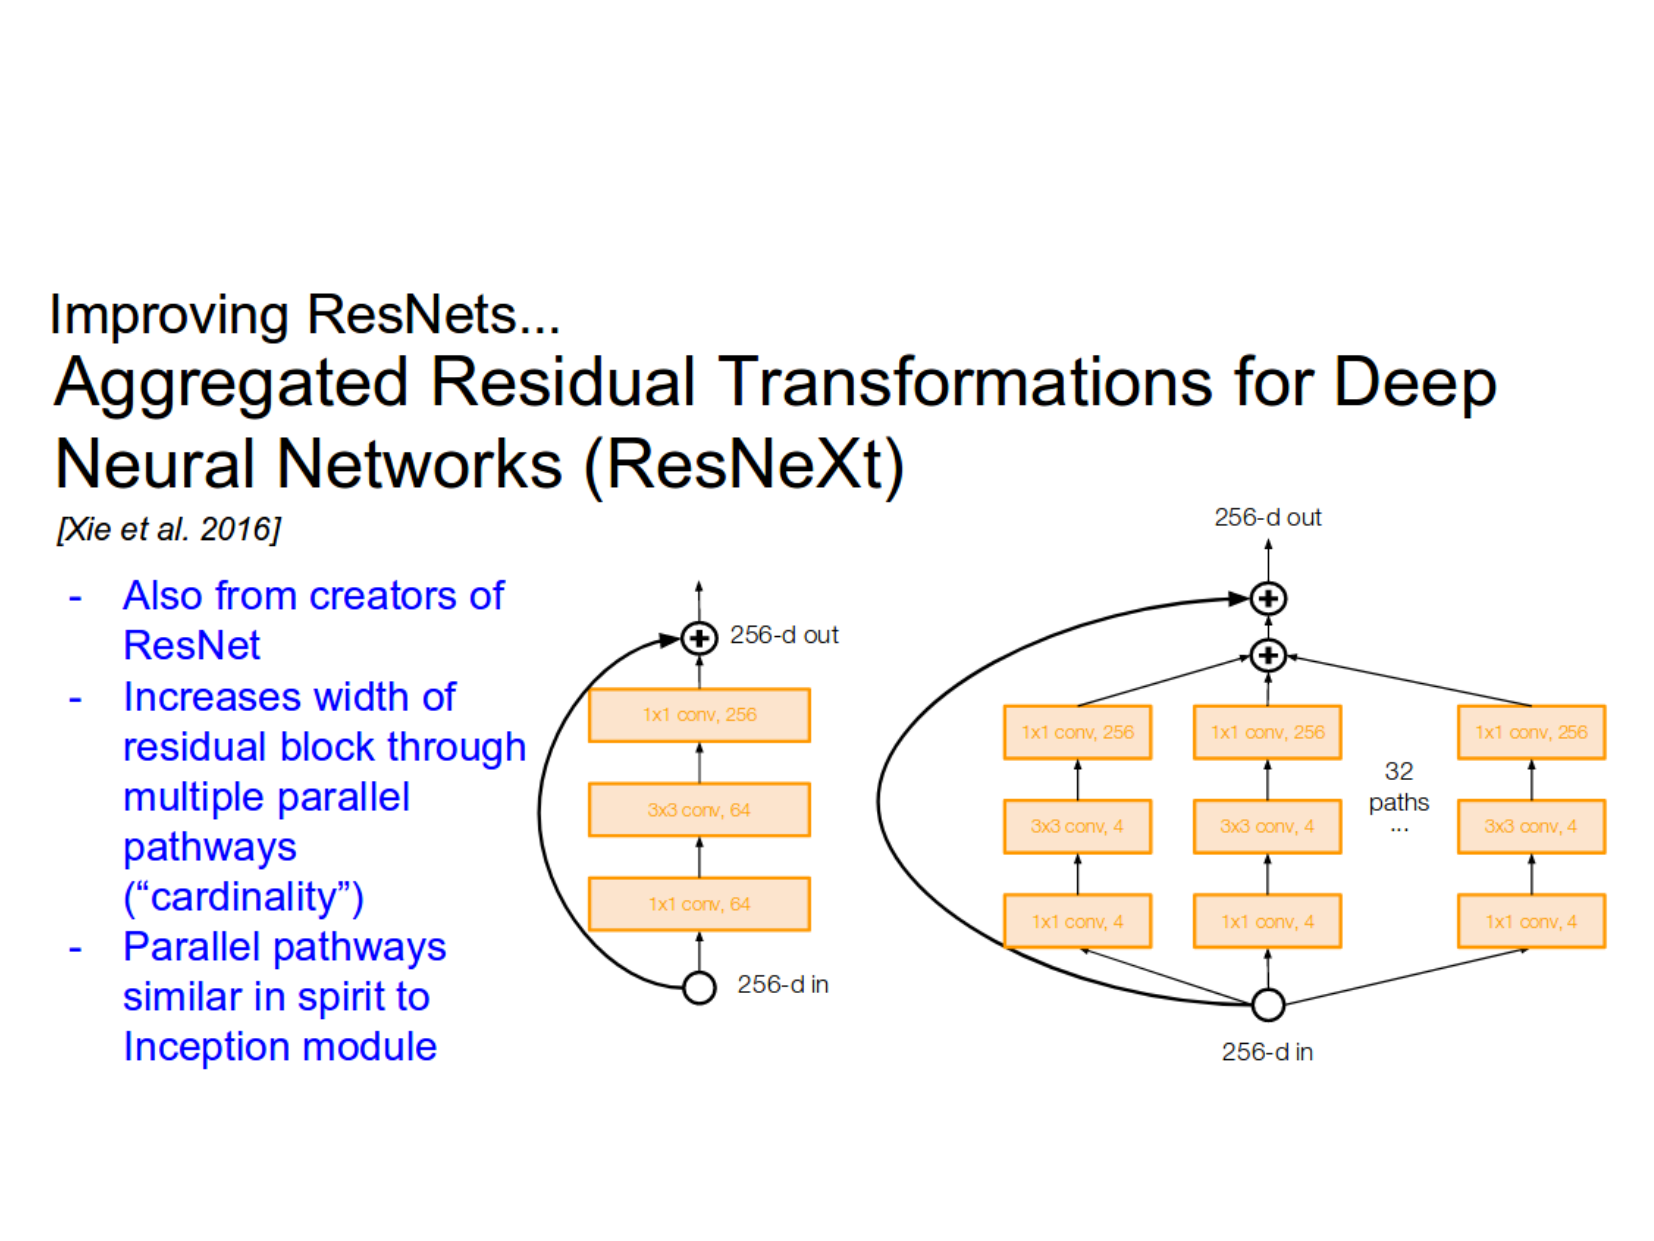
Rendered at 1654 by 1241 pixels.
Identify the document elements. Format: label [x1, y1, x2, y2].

picture [23, 282, 1635, 1087]
